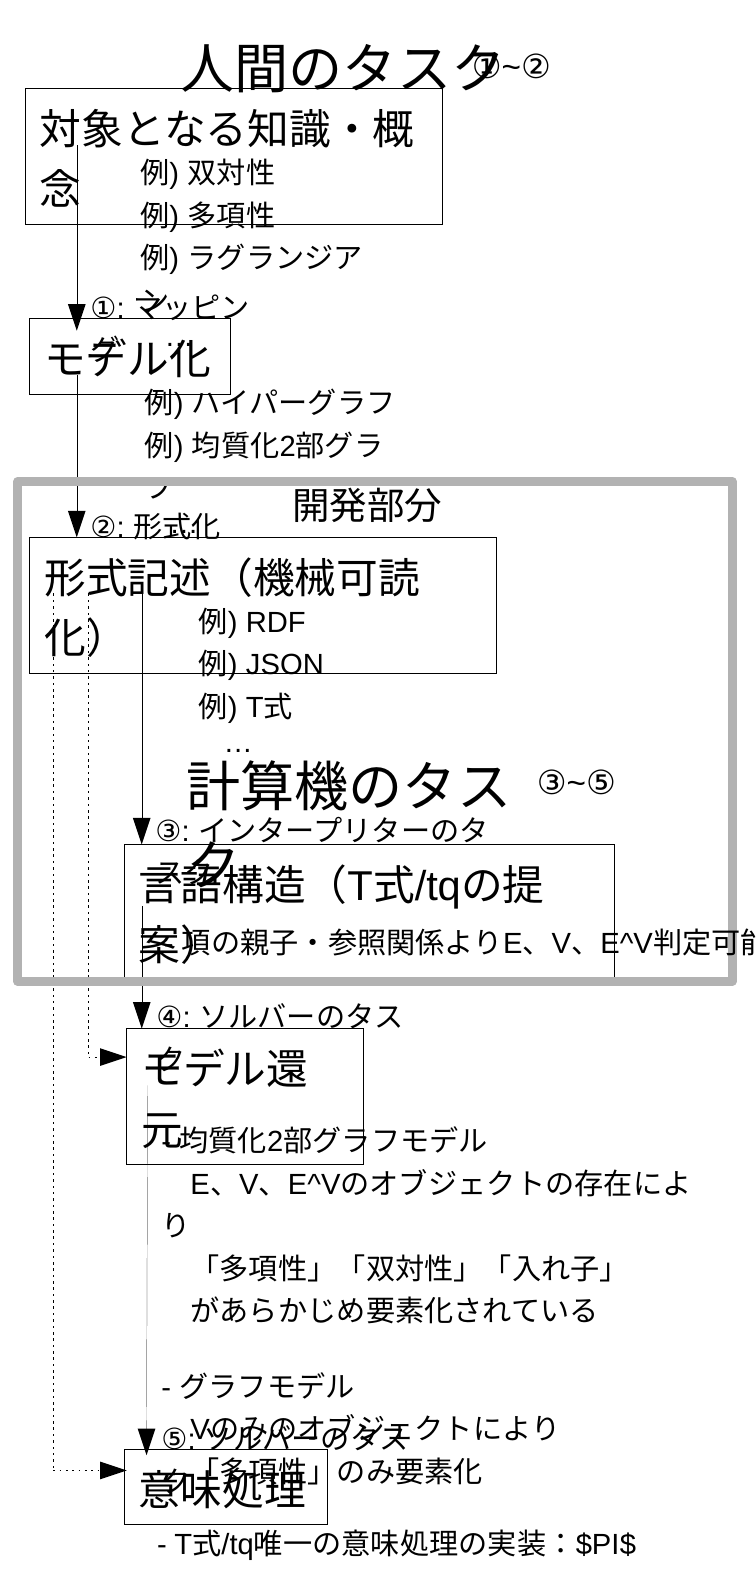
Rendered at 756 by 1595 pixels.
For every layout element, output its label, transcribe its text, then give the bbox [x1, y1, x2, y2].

text_box モデル化 [29, 318, 231, 376]
text_box ①~② [457, 41, 573, 94]
text_box - T式/tq唯一の意味処理の実装：$PI$ [142, 1513, 679, 1572]
text_box 人間のタスク [165, 17, 532, 87]
text_box 意味処理 [124, 1449, 328, 1506]
text_box 対象となる知識・概念 [25, 88, 443, 146]
text_box 例) 双対性 例) 多項性 例) ラグランジアン … [125, 142, 390, 285]
text_box ④: ソルバーのタスク [141, 986, 438, 1034]
text_box - 項の親子・参照関係よりE、V、E^V判定可能 [148, 911, 742, 960]
text_box 開発部分 [277, 469, 473, 529]
text_box ③~⑤ [522, 757, 638, 810]
text_box モデル還元 [126, 1028, 364, 1086]
text_box [17, 481, 733, 982]
text_box 例) ハイパーグラフ 例) 均質化2部グラフ … [129, 372, 416, 481]
text_box ①: マッピング [75, 276, 278, 325]
text_box ⑤: ソルバーのタスク [146, 1408, 438, 1456]
text_box - 均質化2部グラフモデル E、V、E^Vのオブジェクトの存在により 「多項性」「双対性」「入れ子」 があらかじめ要素化されている - グラフモデル Vのみのオブジェクトにより 「多項性」のみ要素化 [147, 1110, 727, 1390]
text_box ②: 形式化 [75, 496, 249, 547]
